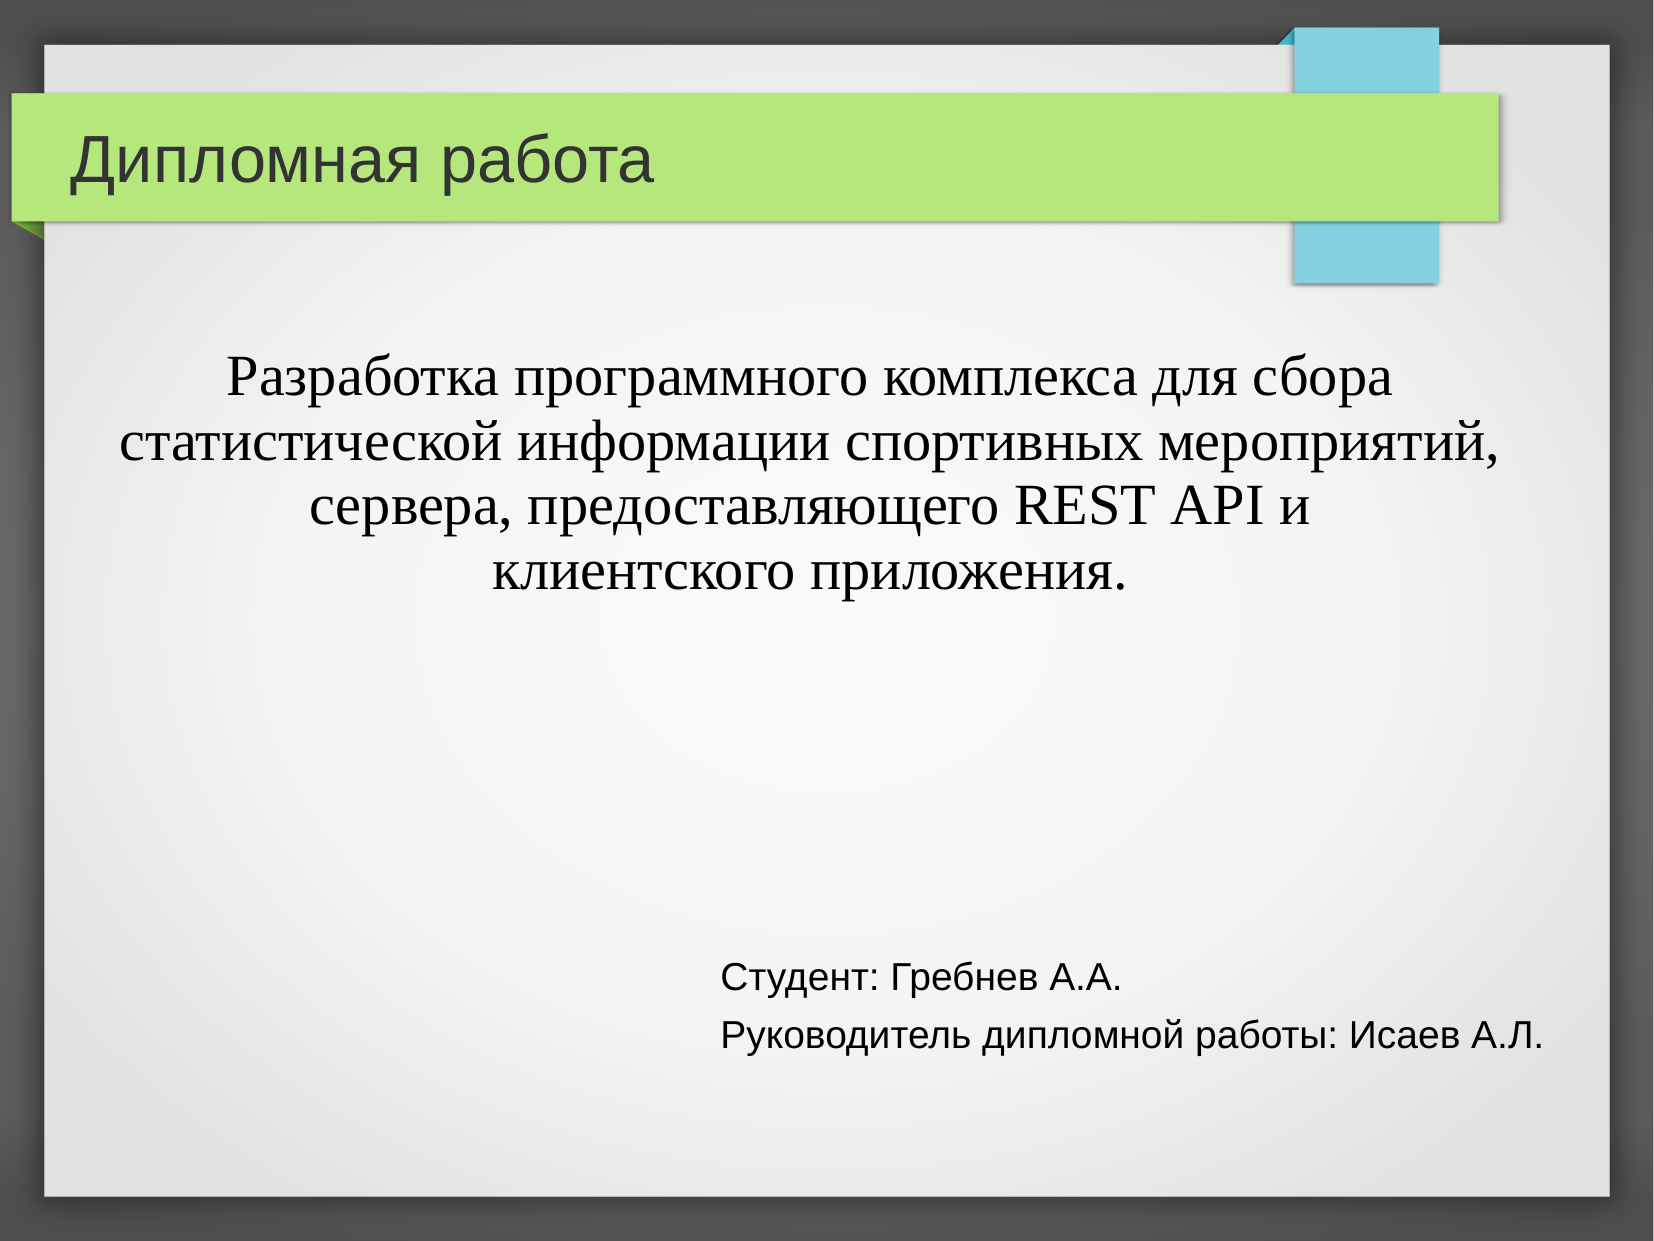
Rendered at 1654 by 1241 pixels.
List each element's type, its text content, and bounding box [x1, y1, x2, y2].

list Студент: Гребнев А.А. Руководитель дипломной работы: Исаев А.Л. [720, 955, 1550, 1099]
title Дипломная работа [70, 106, 1229, 213]
picture [0, 0, 1654, 1241]
list Разработка программного комплекса для сбора статистической информации спортивных мероприятий, сервера, предоставляющего REST API и клиентского приложения. [82, 343, 1538, 687]
